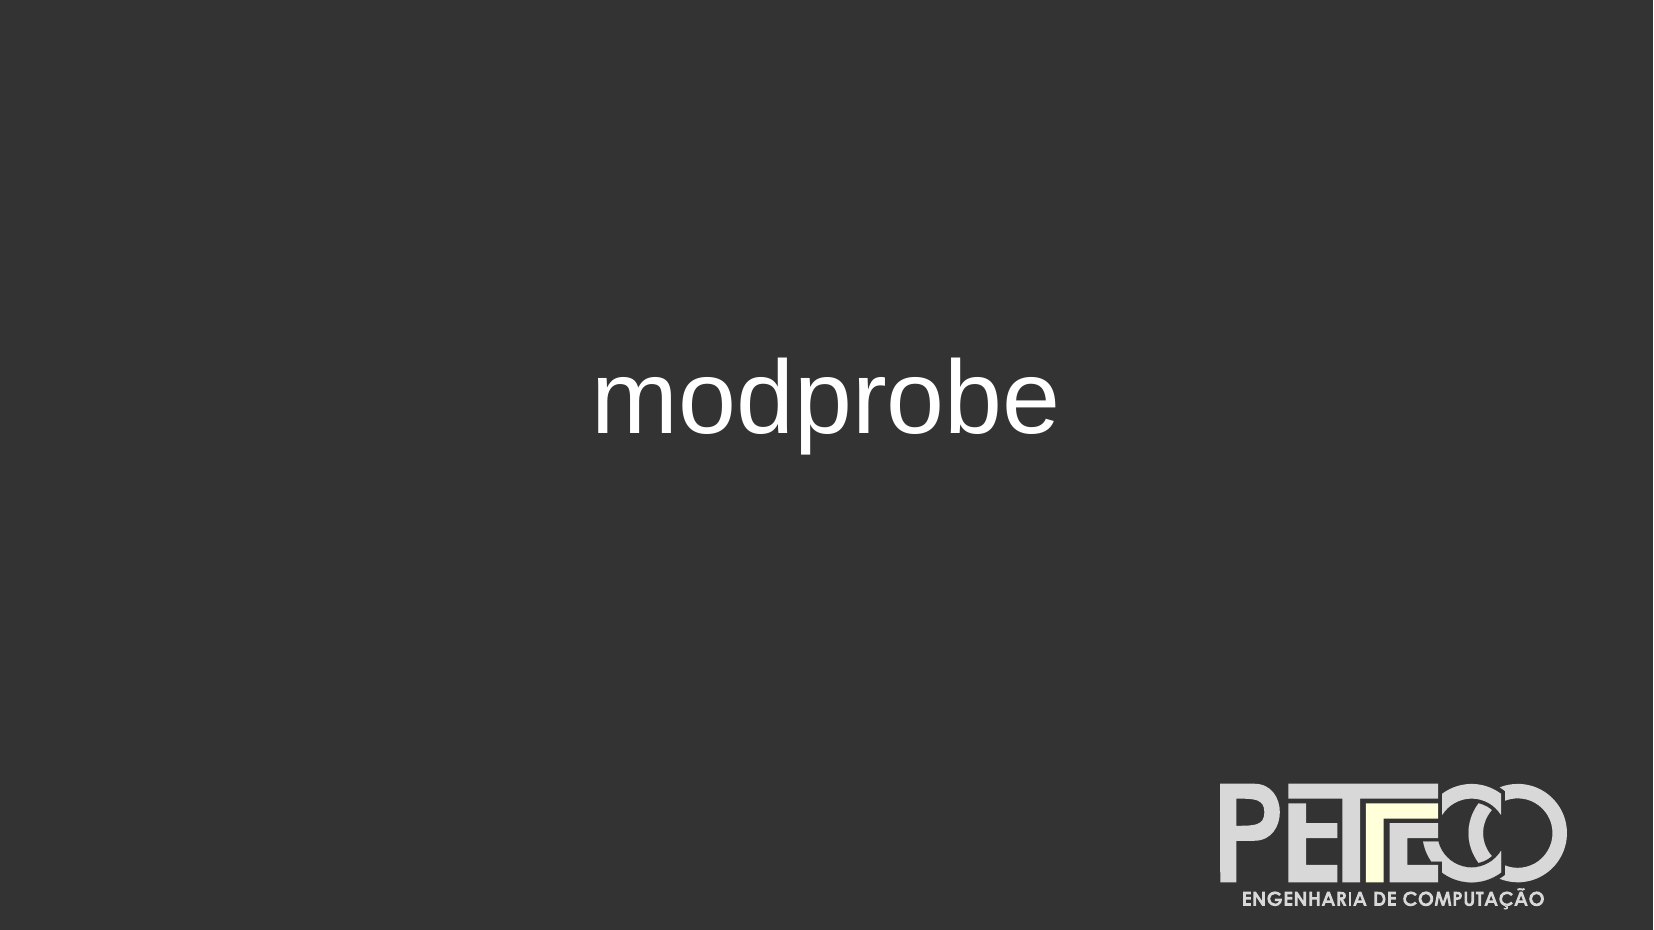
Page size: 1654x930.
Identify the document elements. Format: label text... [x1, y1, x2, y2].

subtitle modprobe [82, 37, 1571, 757]
